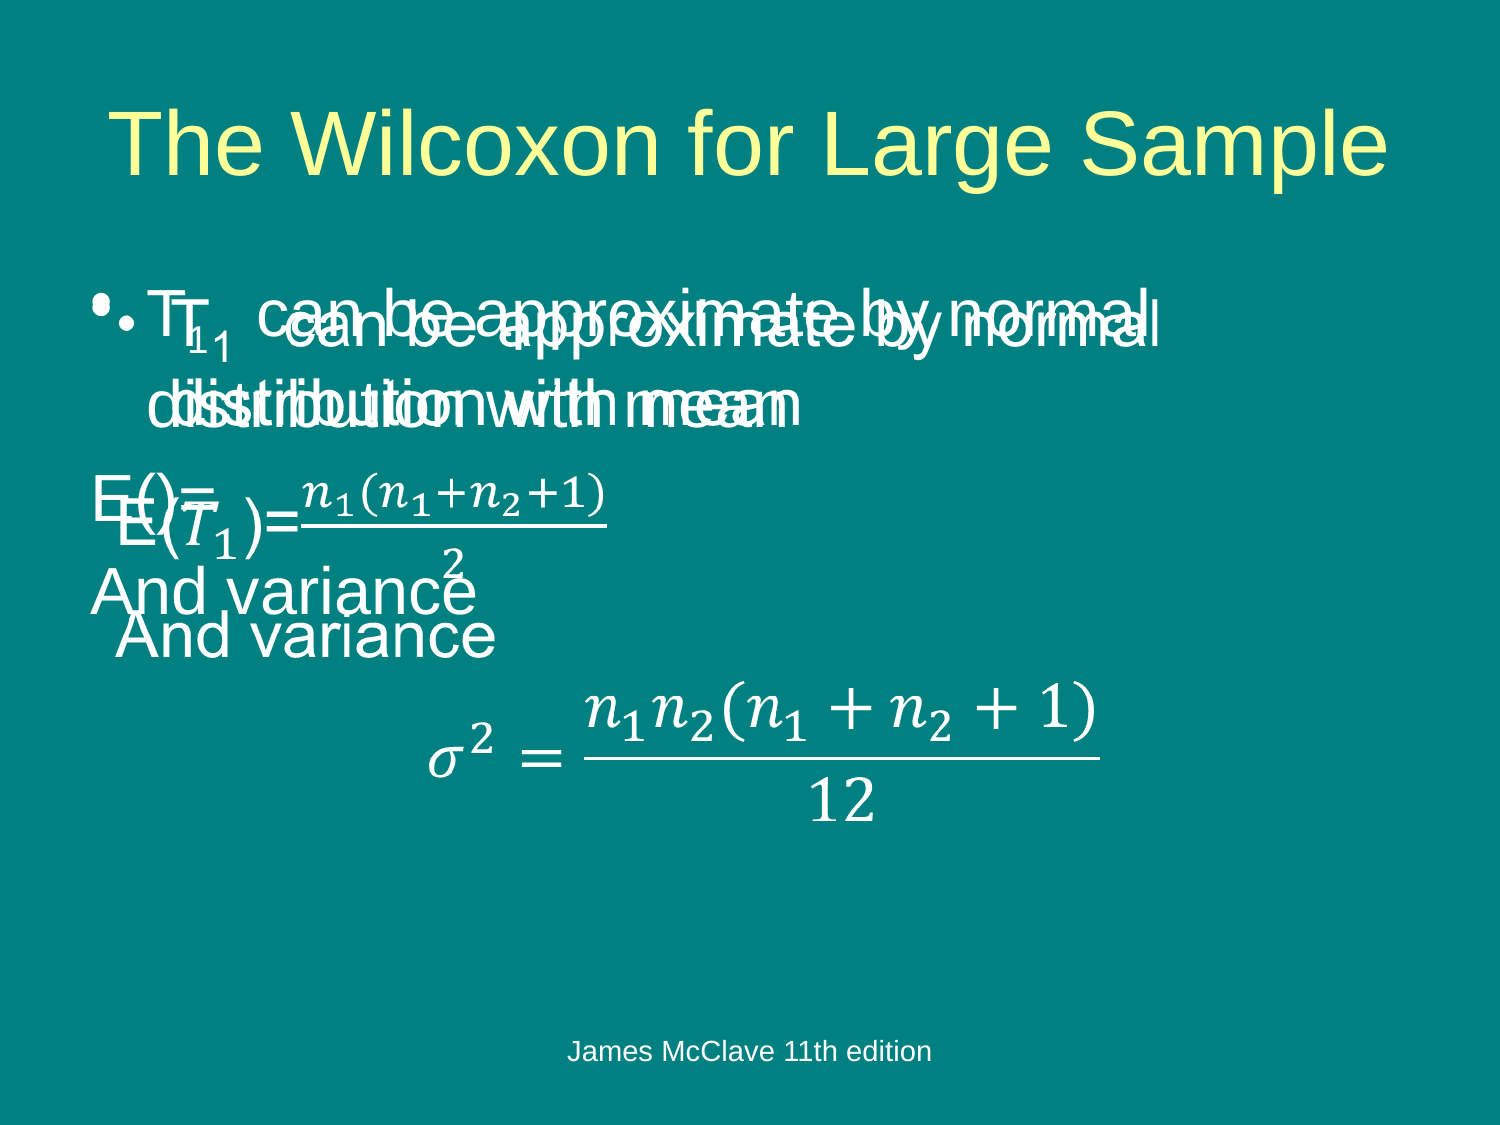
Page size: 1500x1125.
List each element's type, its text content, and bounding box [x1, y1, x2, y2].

list [75, 262, 1425, 1005]
footer James McClave 11th edition [512, 1024, 988, 1103]
title The Wilcoxon for Large Sample [75, 45, 1425, 233]
